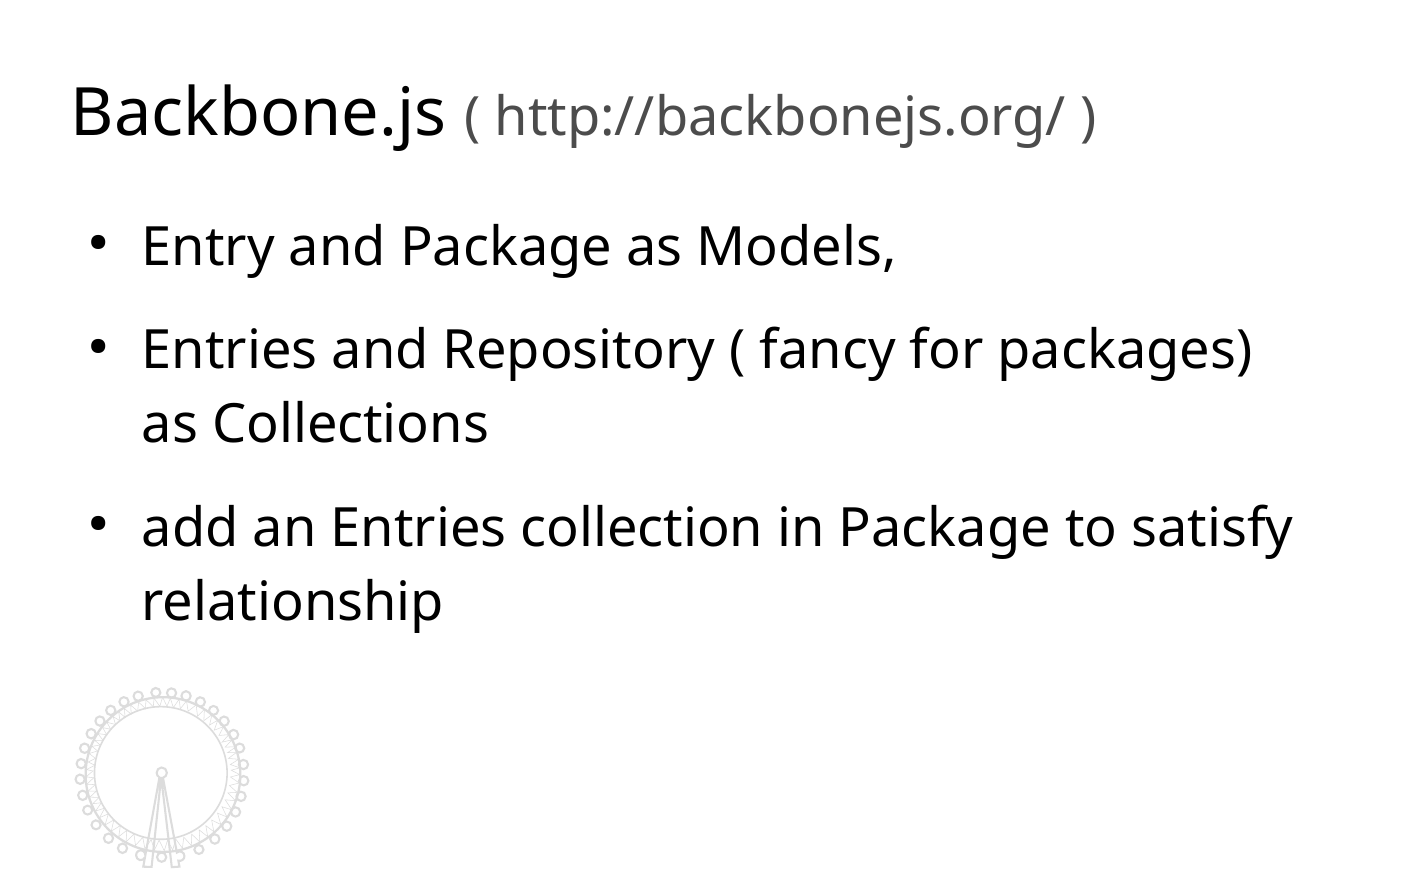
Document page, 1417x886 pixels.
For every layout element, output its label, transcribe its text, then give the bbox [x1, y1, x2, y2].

list Entry and Package as Models, Entries and Repository ( fancy for packages) as Collections add an Entries collection in Package to satisfy relationship [70, 207, 1318, 721]
title Backbone.js ( http://backbonejs.org/ ) [70, 35, 1346, 184]
